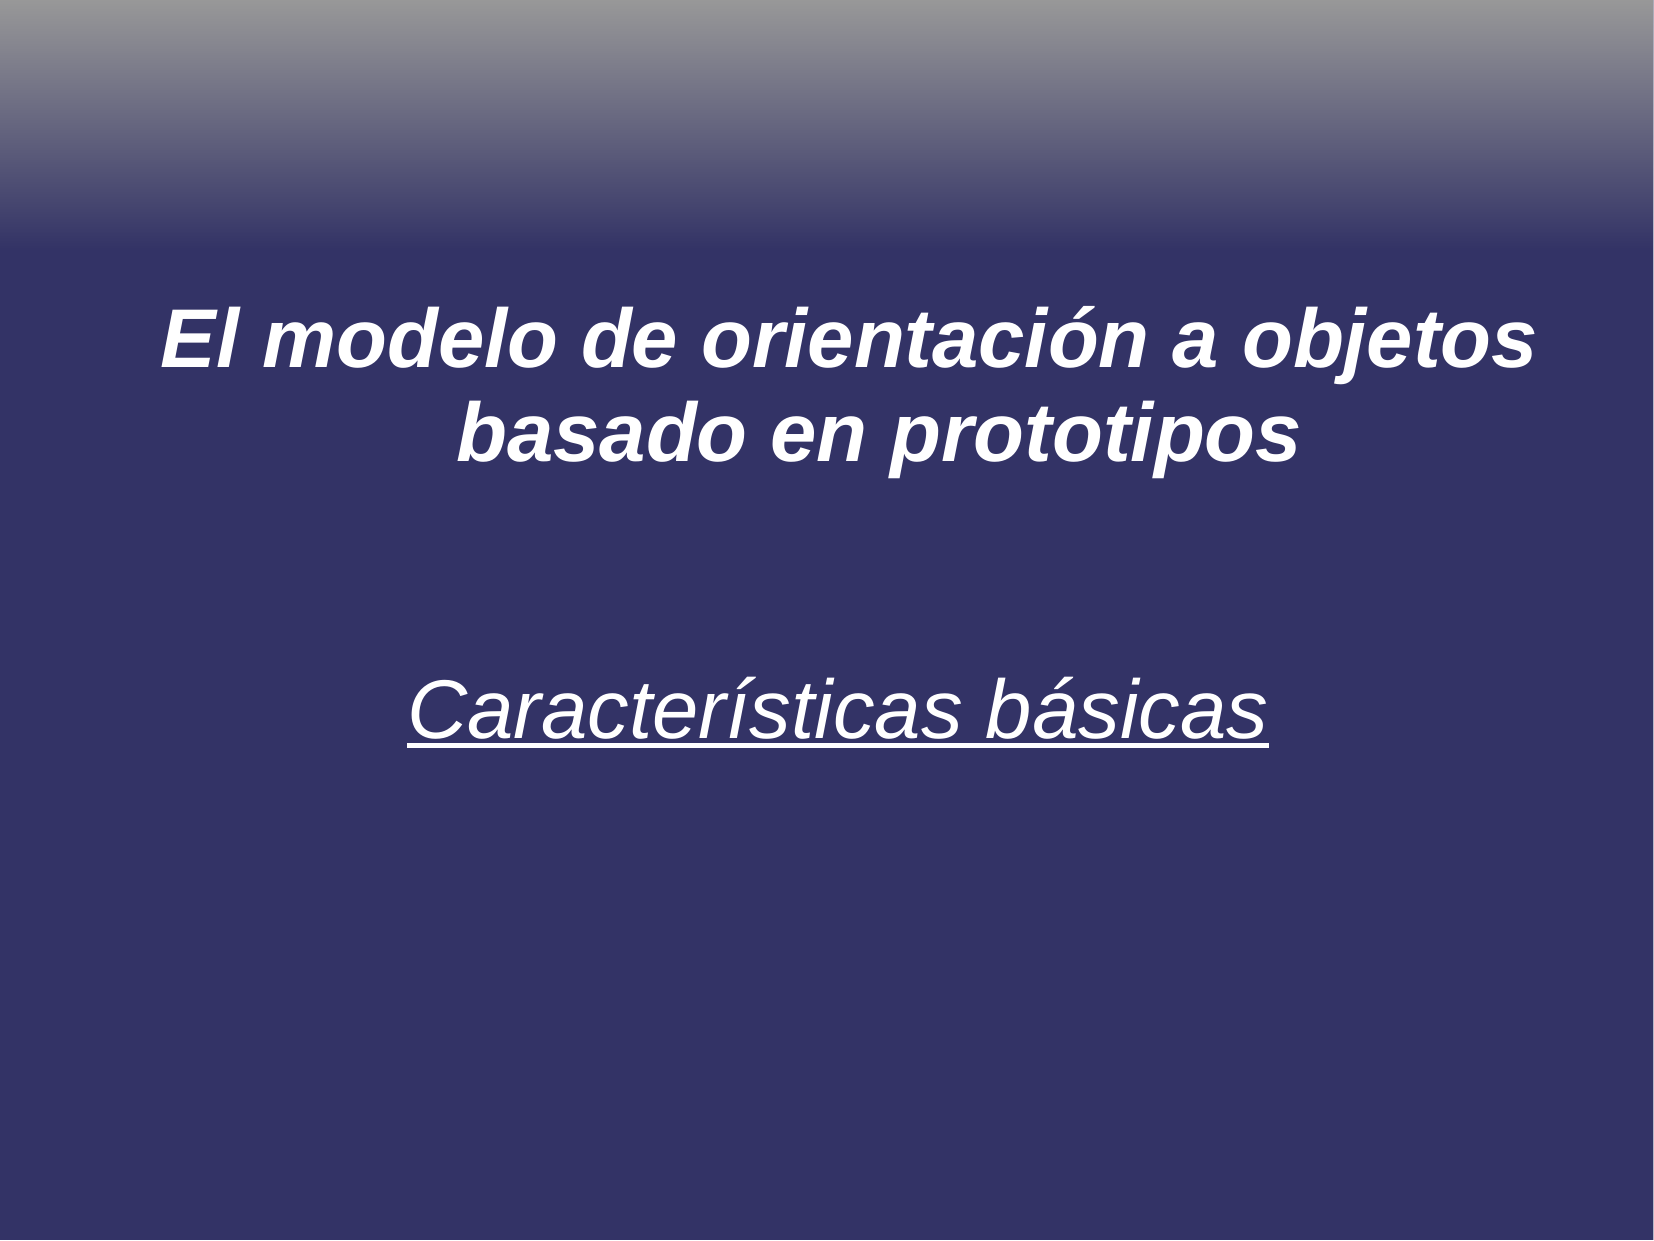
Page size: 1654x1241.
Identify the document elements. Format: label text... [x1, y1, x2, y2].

title El modelo de orientación a objetos basado en prototipos [143, 282, 1556, 490]
title Características básicas [132, 606, 1545, 814]
